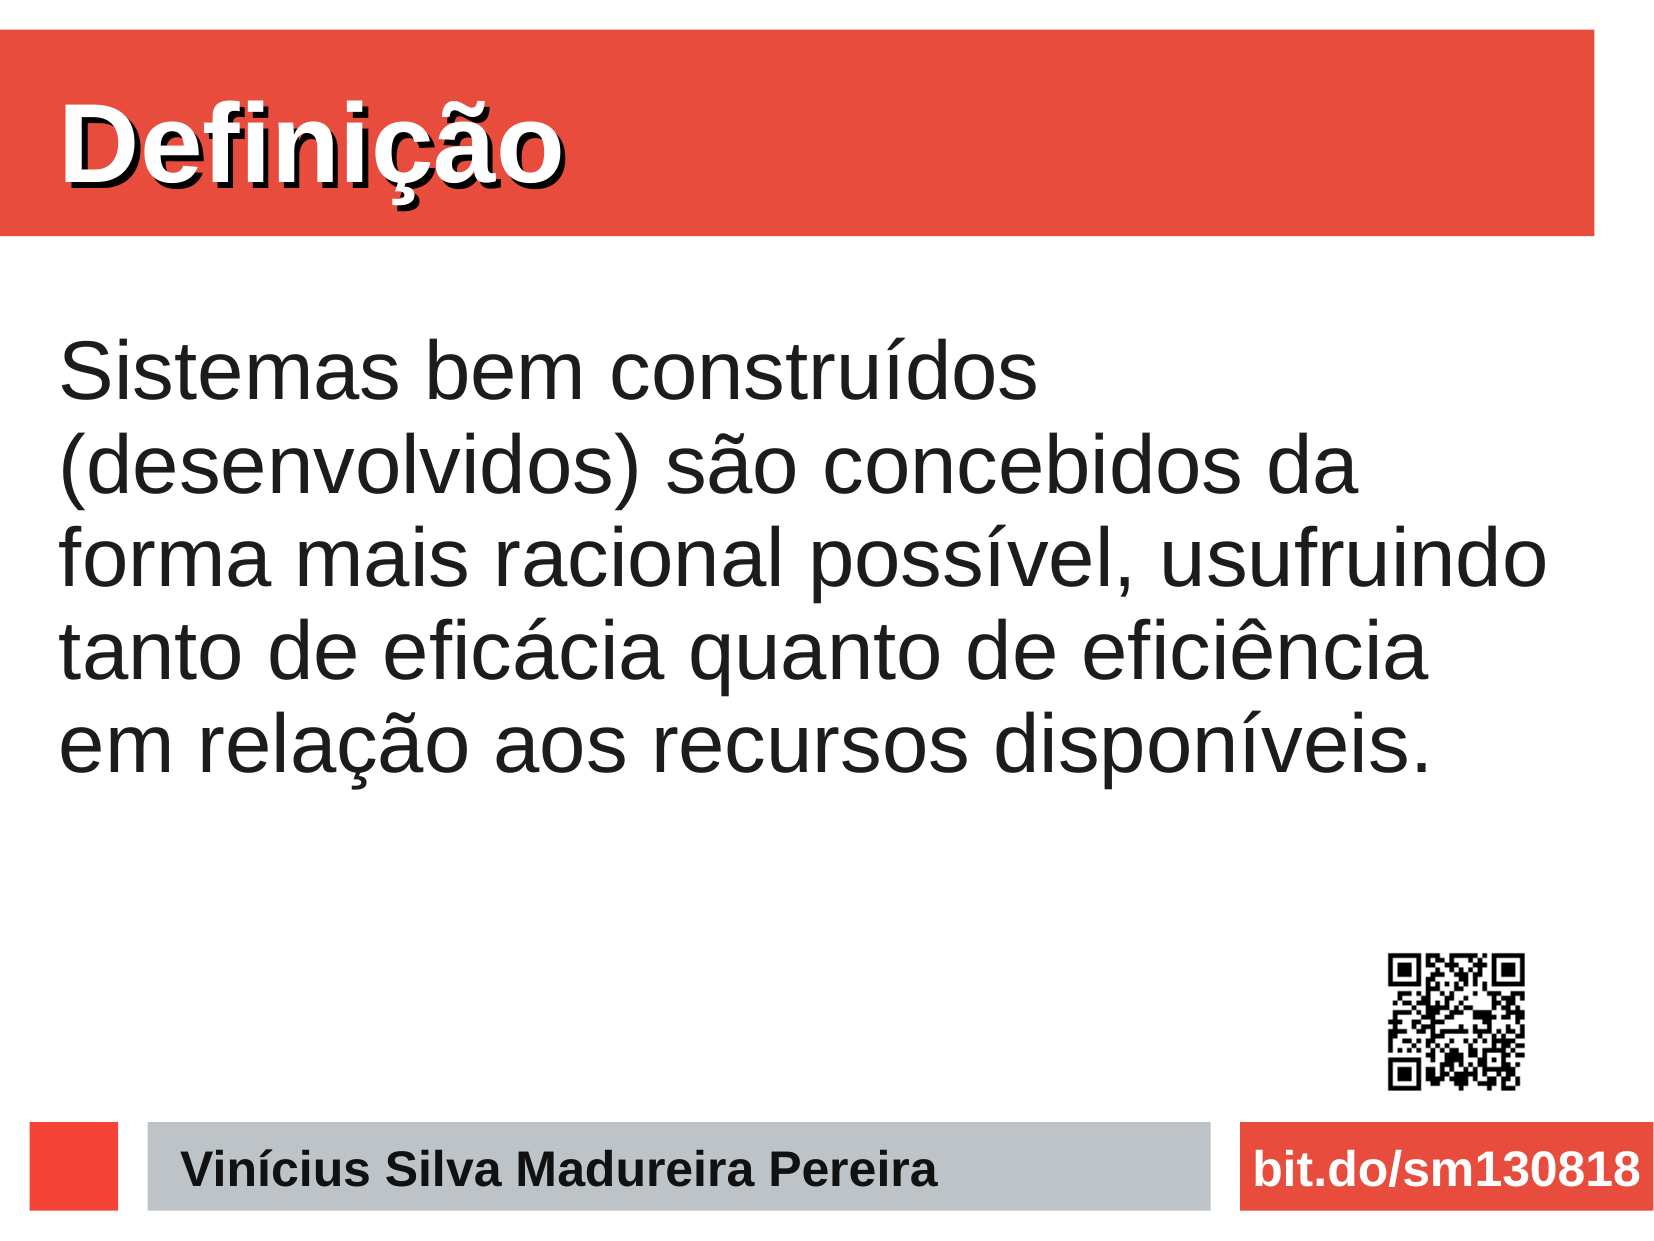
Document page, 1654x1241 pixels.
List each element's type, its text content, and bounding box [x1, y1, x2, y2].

text_box Vinícius Silva Madureira Pereira [165, 1133, 1170, 1205]
list Sistemas bem construídos (desenvolvidos) são concebidos da forma mais racional possível, usufruindo tanto de eficácia quanto de eficiência em relação aos recursos disponíveis. [59, 324, 1565, 1093]
text_box bit.do/sm130818 [1228, 1133, 1654, 1205]
picture [1379, 944, 1536, 1102]
title Definição [59, 59, 1595, 207]
